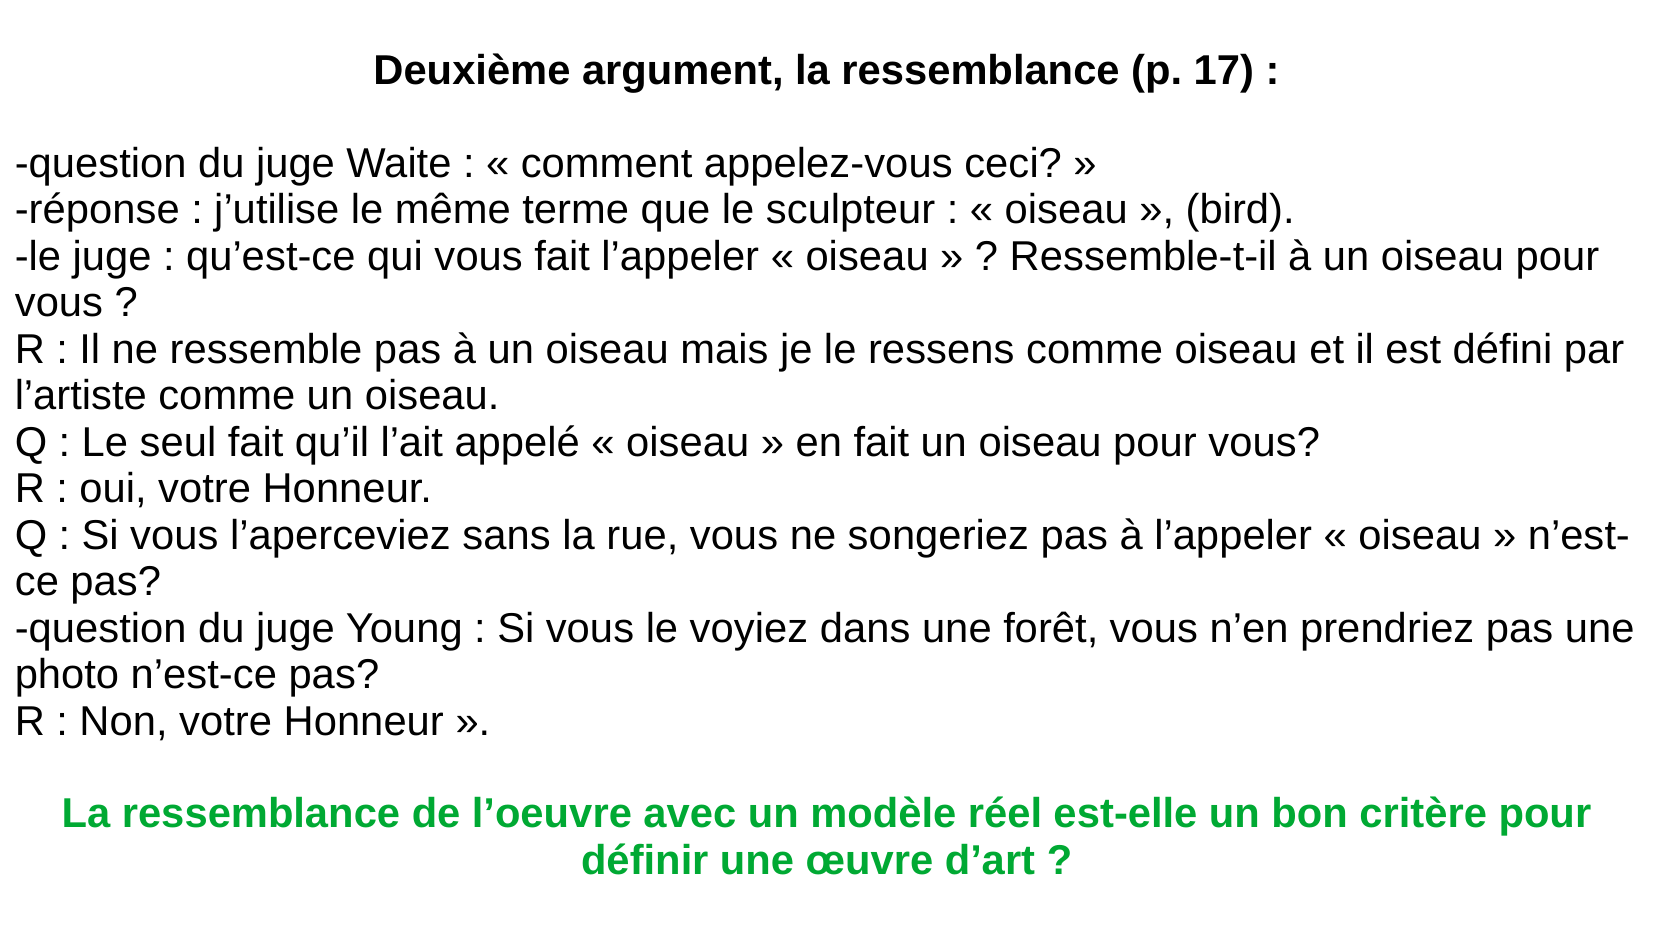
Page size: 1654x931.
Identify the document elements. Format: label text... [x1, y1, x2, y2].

text_box Deuxième argument, la ressemblance (p. 17) : -question du juge Waite : « comment appelez-vous ceci? » -réponse : j’utilise le même terme que le sculpteur : « oiseau », (bird). -le juge : qu’est-ce qui vous fait l’appeler « oiseau » ? Ressemble-t-il à un oiseau pour vous ? R : Il ne ressemble pas à un oiseau mais je le ressens comme oiseau et il est défini par l’artiste comme un oiseau. Q : Le seul fait qu’il l’ait appelé « oiseau » en fait un oiseau pour vous? R : oui, votre Honneur. Q : Si vous l’aperceviez sans la rue, vous ne songeriez pas à l’appeler « oiseau » n’est-ce pas? -question du juge Young : Si vous le voyiez dans une forêt, vous n’en prendriez pas une photo n’est-ce pas? R : Non, votre Honneur ». La ressemblance de l’oeuvre avec un modèle réel est-elle un bon critère pour définir une œuvre d’art ? [0, 0, 1654, 930]
